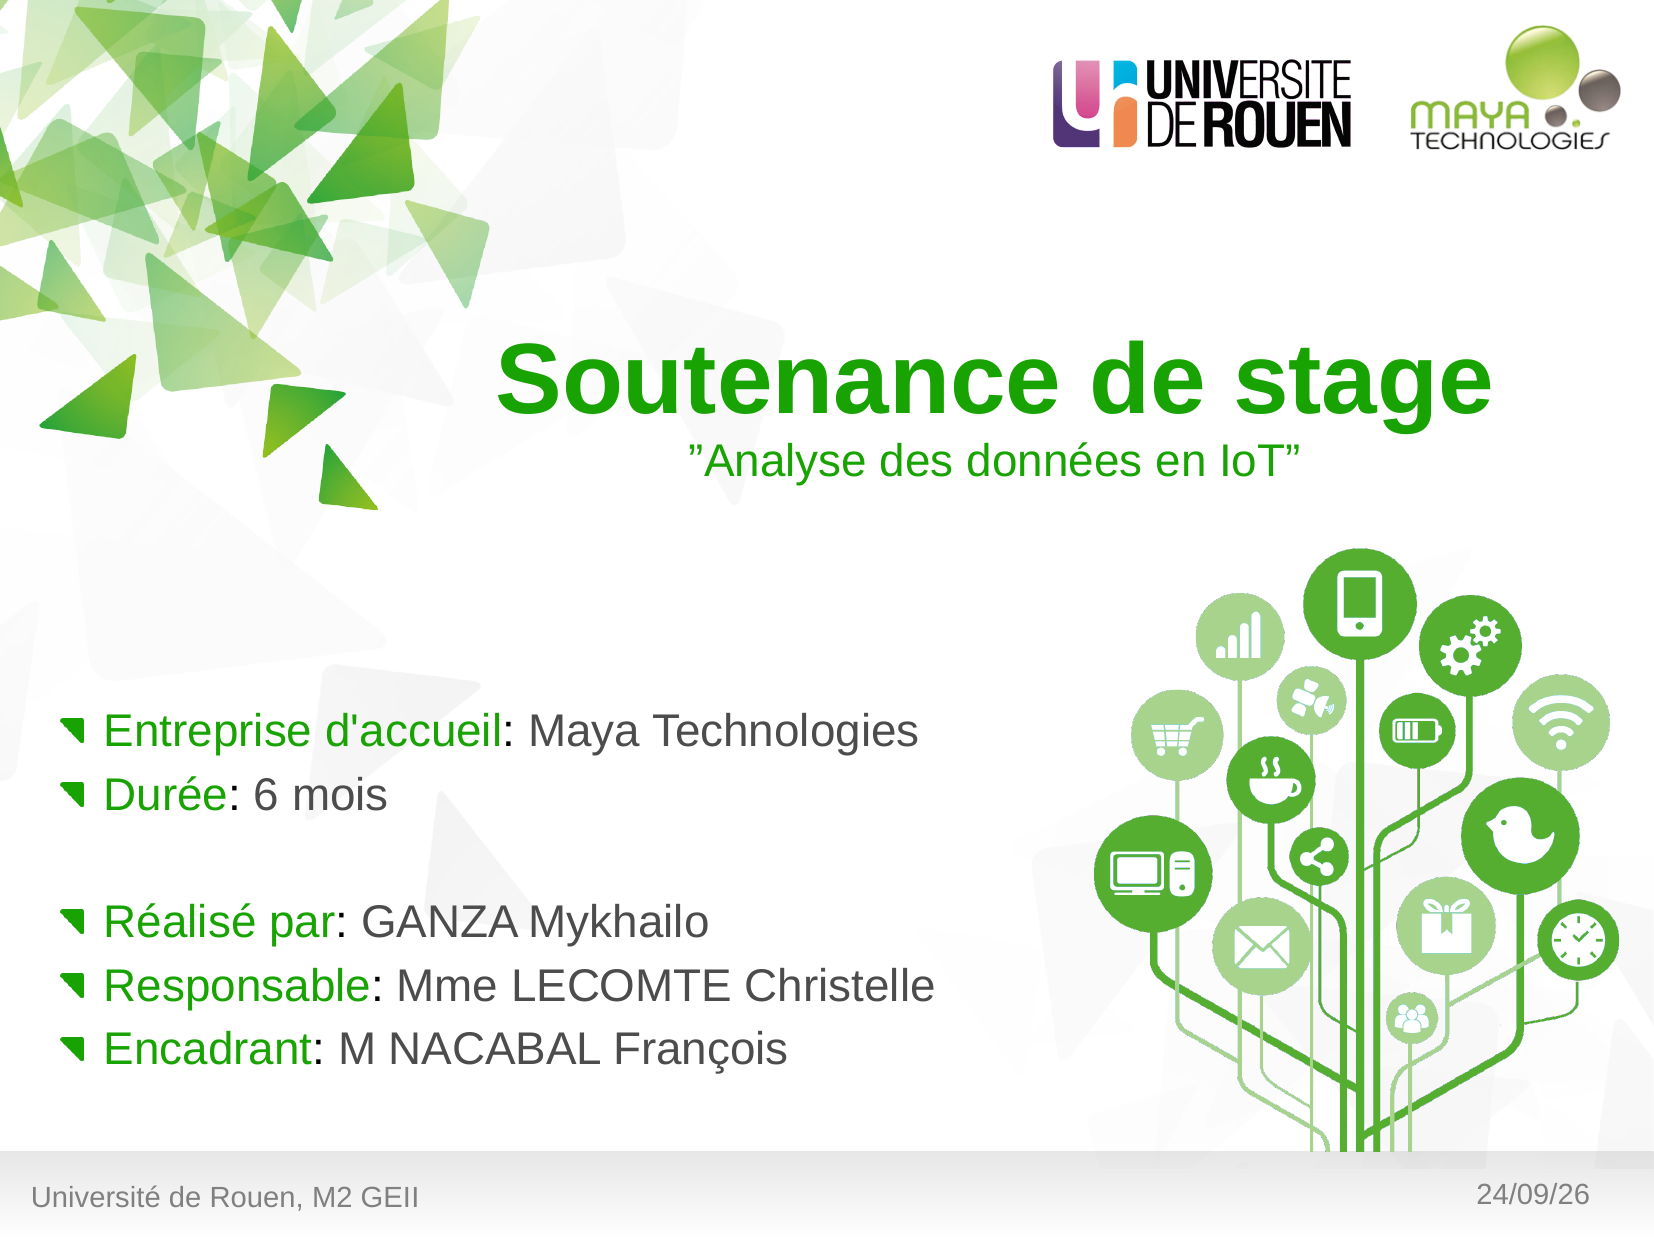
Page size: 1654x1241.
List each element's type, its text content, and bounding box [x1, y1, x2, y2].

list Entreprise d'accueil: Maya Technologies Durée: 6 mois Réalisé par: GANZA Mykhailo Responsable: Mme LECOMTE Christelle Encadrant: M NACABAL François [60, 705, 961, 1130]
picture [0, 0, 798, 948]
picture [915, 546, 1654, 1169]
title Soutenance de stage ”Analyse des données en IoT” [480, 313, 1510, 496]
picture [1410, 25, 1621, 151]
picture [1053, 59, 1351, 149]
